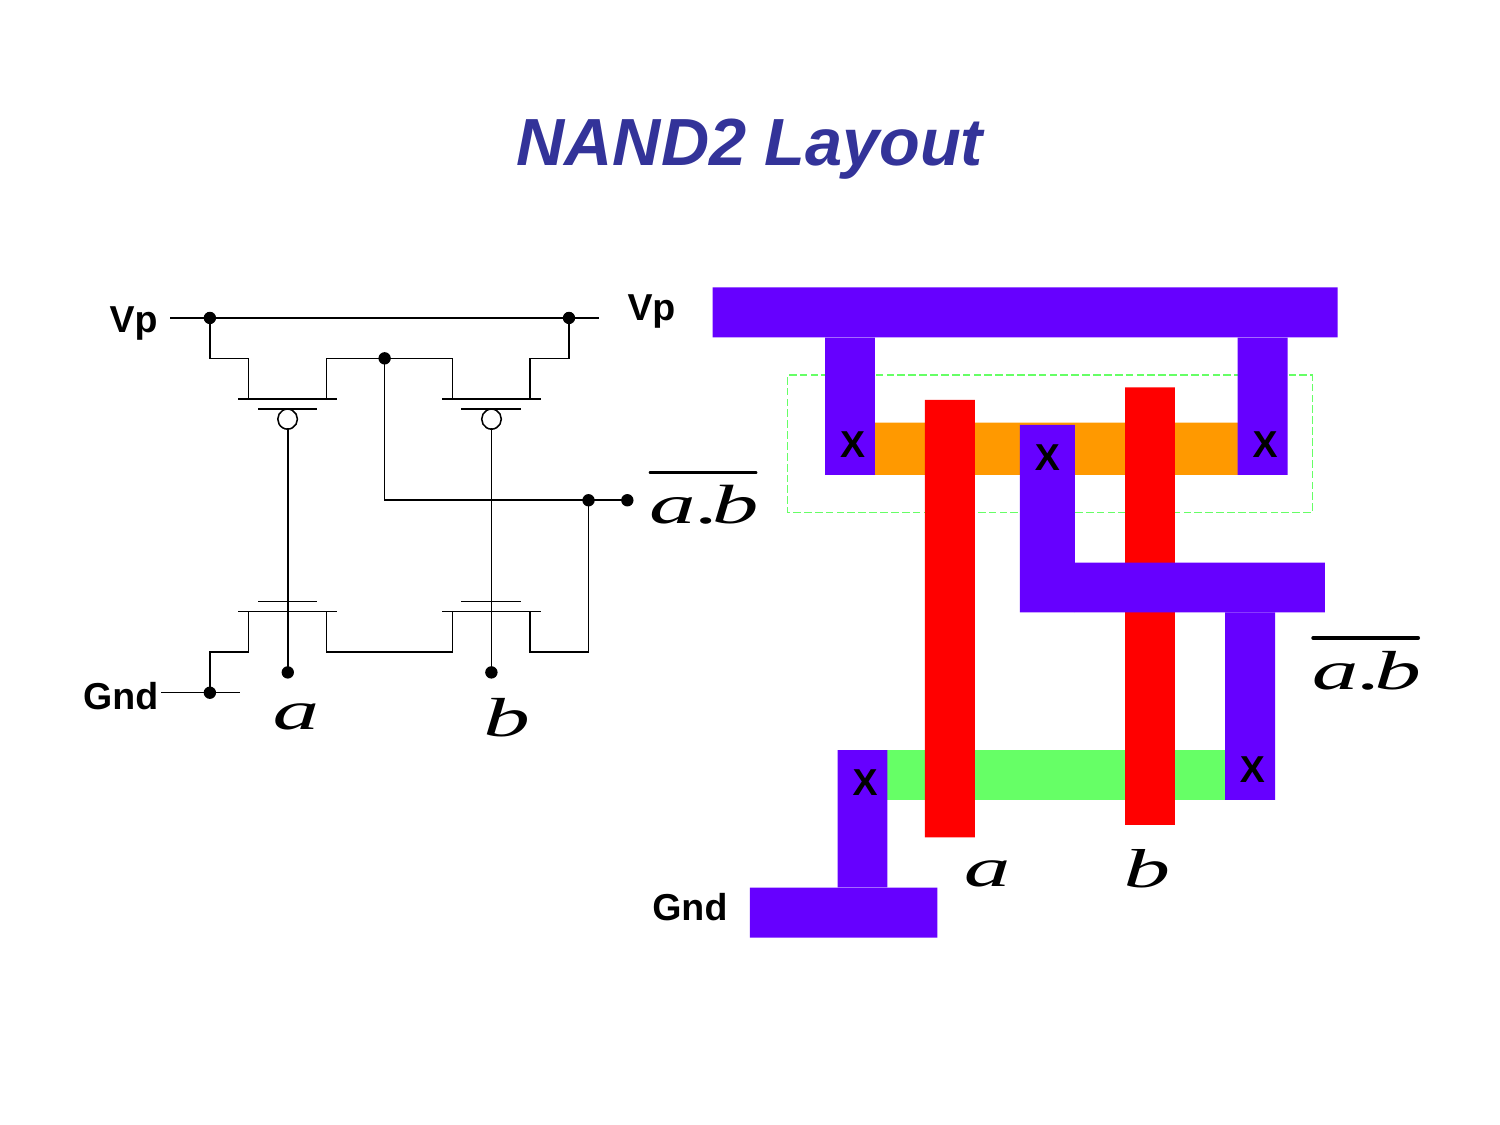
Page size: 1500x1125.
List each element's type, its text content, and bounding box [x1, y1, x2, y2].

text_box X [1225, 737, 1280, 798]
text_box Vp [612, 274, 691, 336]
title NAND2 Layout [75, 45, 1426, 233]
text_box Gnd [68, 664, 174, 725]
chart [1297, 625, 1438, 704]
text_box [825, 387, 1325, 838]
chart [258, 692, 337, 743]
text_box Vp [94, 287, 173, 348]
chart [1112, 837, 1191, 902]
text_box X [1020, 424, 1075, 486]
text_box [749, 811, 938, 938]
chart [635, 459, 775, 538]
text_box X [825, 412, 880, 473]
chart [472, 685, 550, 751]
text_box [712, 287, 1338, 412]
text_box X [1237, 412, 1293, 473]
chart [949, 849, 1028, 901]
text_box Gnd [637, 874, 743, 936]
text_box X [837, 749, 893, 811]
